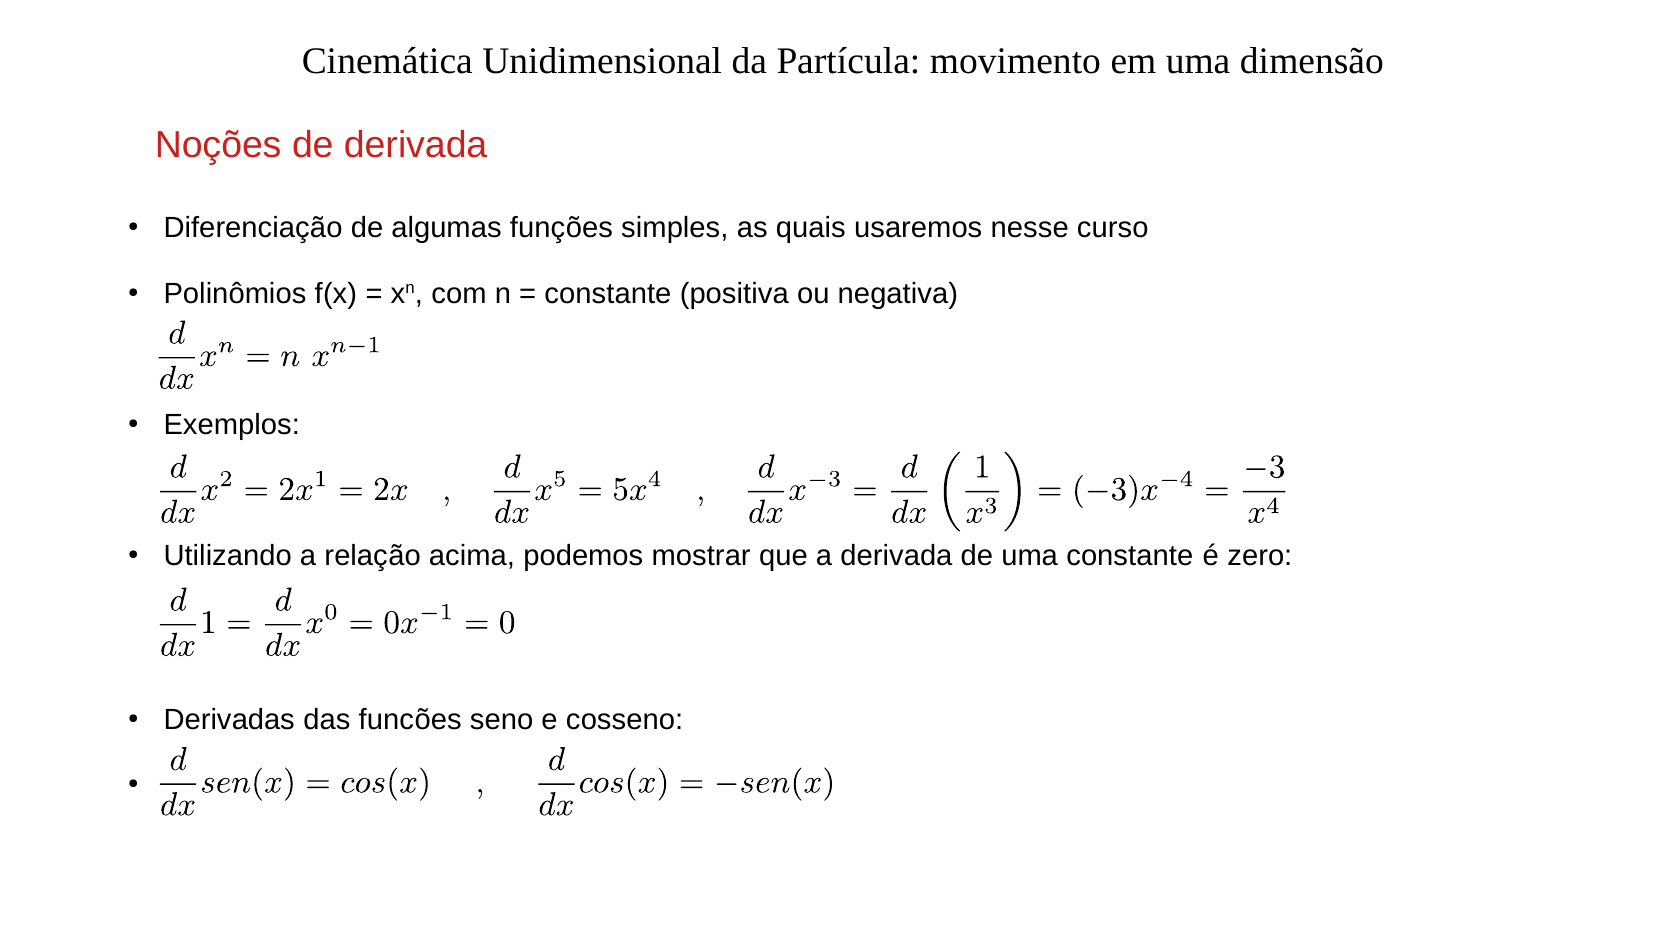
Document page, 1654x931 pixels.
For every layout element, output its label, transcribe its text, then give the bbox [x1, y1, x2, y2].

text_box Cinemática Unidimensional da Partícula: movimento em uma dimensão [287, 11, 1401, 89]
text_box Noções de derivada [140, 115, 557, 173]
picture [158, 320, 379, 390]
picture [158, 586, 516, 658]
picture [158, 745, 834, 817]
picture [158, 450, 1287, 533]
text_box Diferenciação de algumas funções simples, as quais usaremos nesse curso Polinômios f(x) = xn, com n = constante (positiva ou negativa) Exemplos: Utilizando a relação acima, podemos mostrar que a derivada de uma constante é zero: Derivadas das funcões seno e cosseno: [113, 203, 1504, 809]
